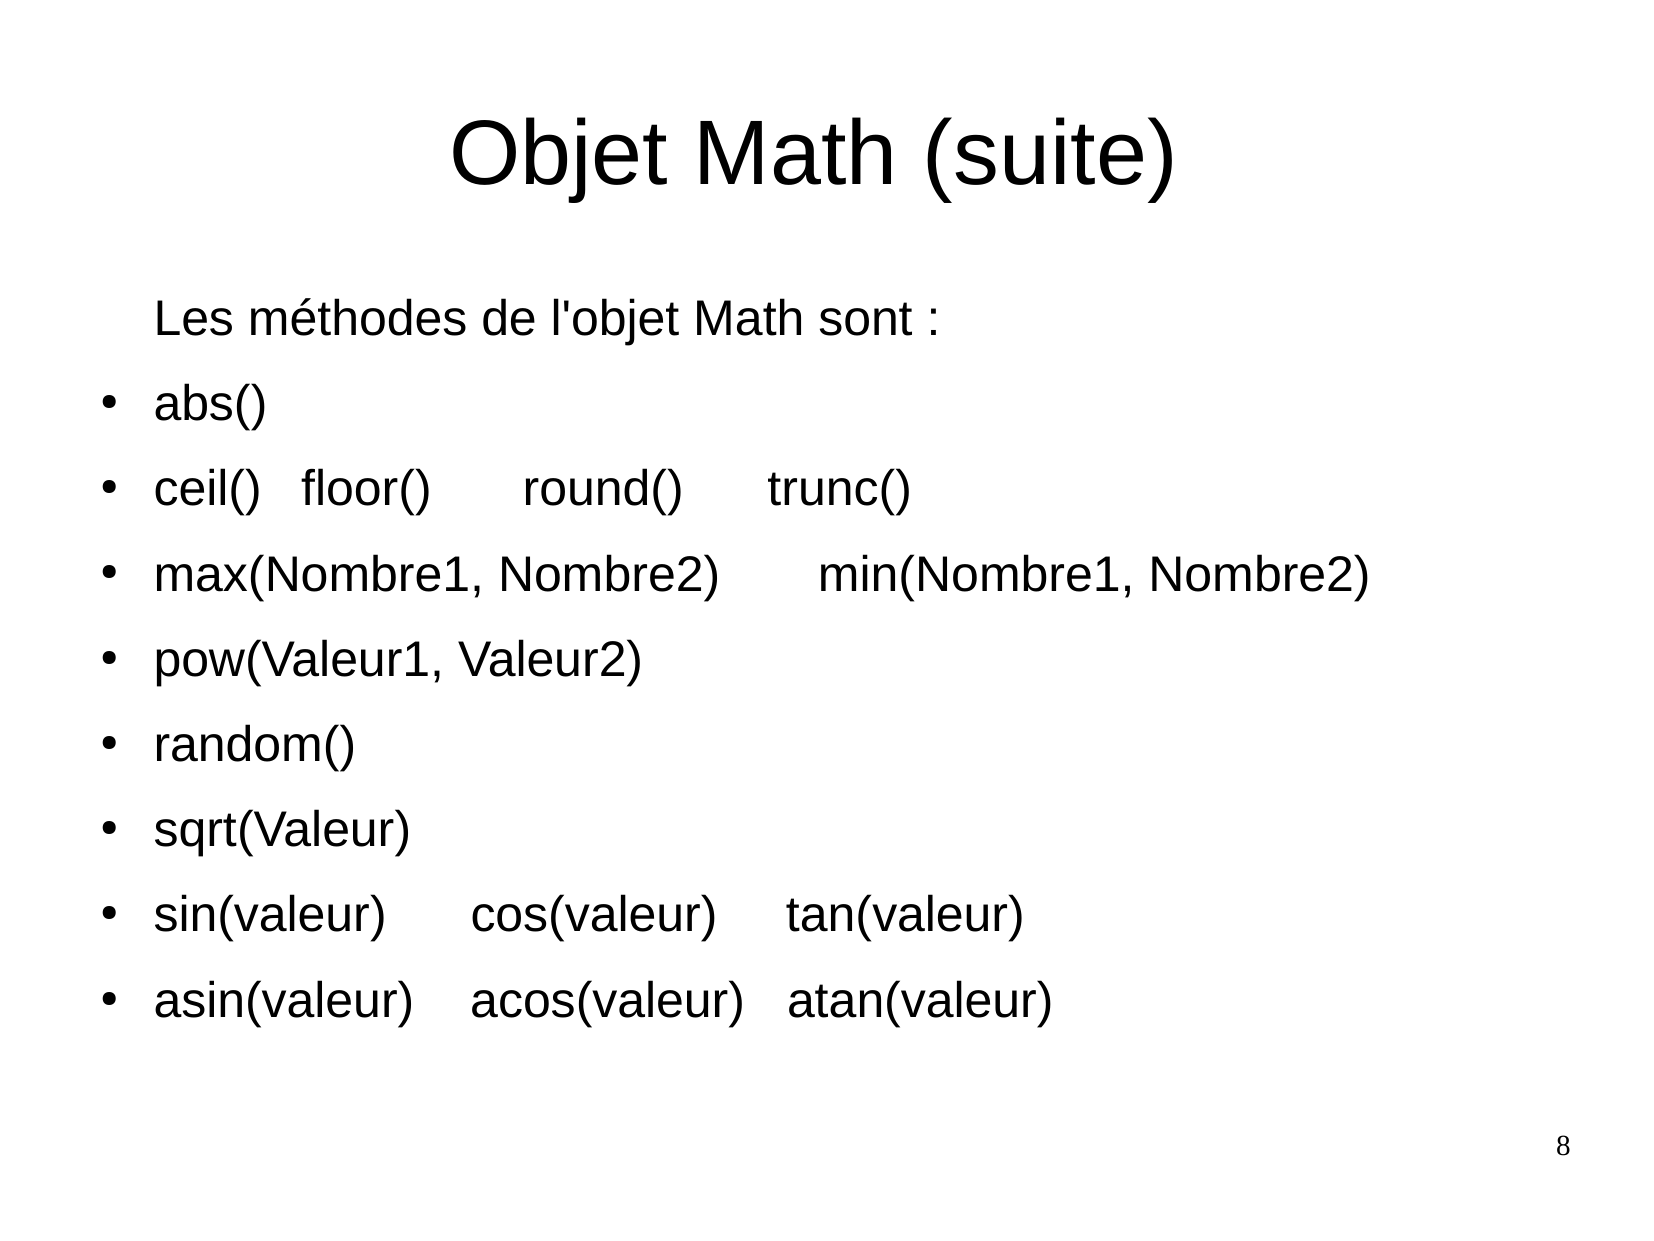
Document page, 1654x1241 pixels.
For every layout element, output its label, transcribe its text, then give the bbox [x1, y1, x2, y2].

title Objet Math (suite) [82, 49, 1571, 257]
list Les méthodes de l'objet Math sont : abs() ceil() floor() round() trunc() max(Nombre1, Nombre2) min(Nombre1, Nombre2) pow(Valeur1, Valeur2) random() sqrt(Valeur) sin(valeur) cos(valeur) tan(valeur) asin(valeur) acos(valeur) atan(valeur) [82, 290, 1571, 1109]
